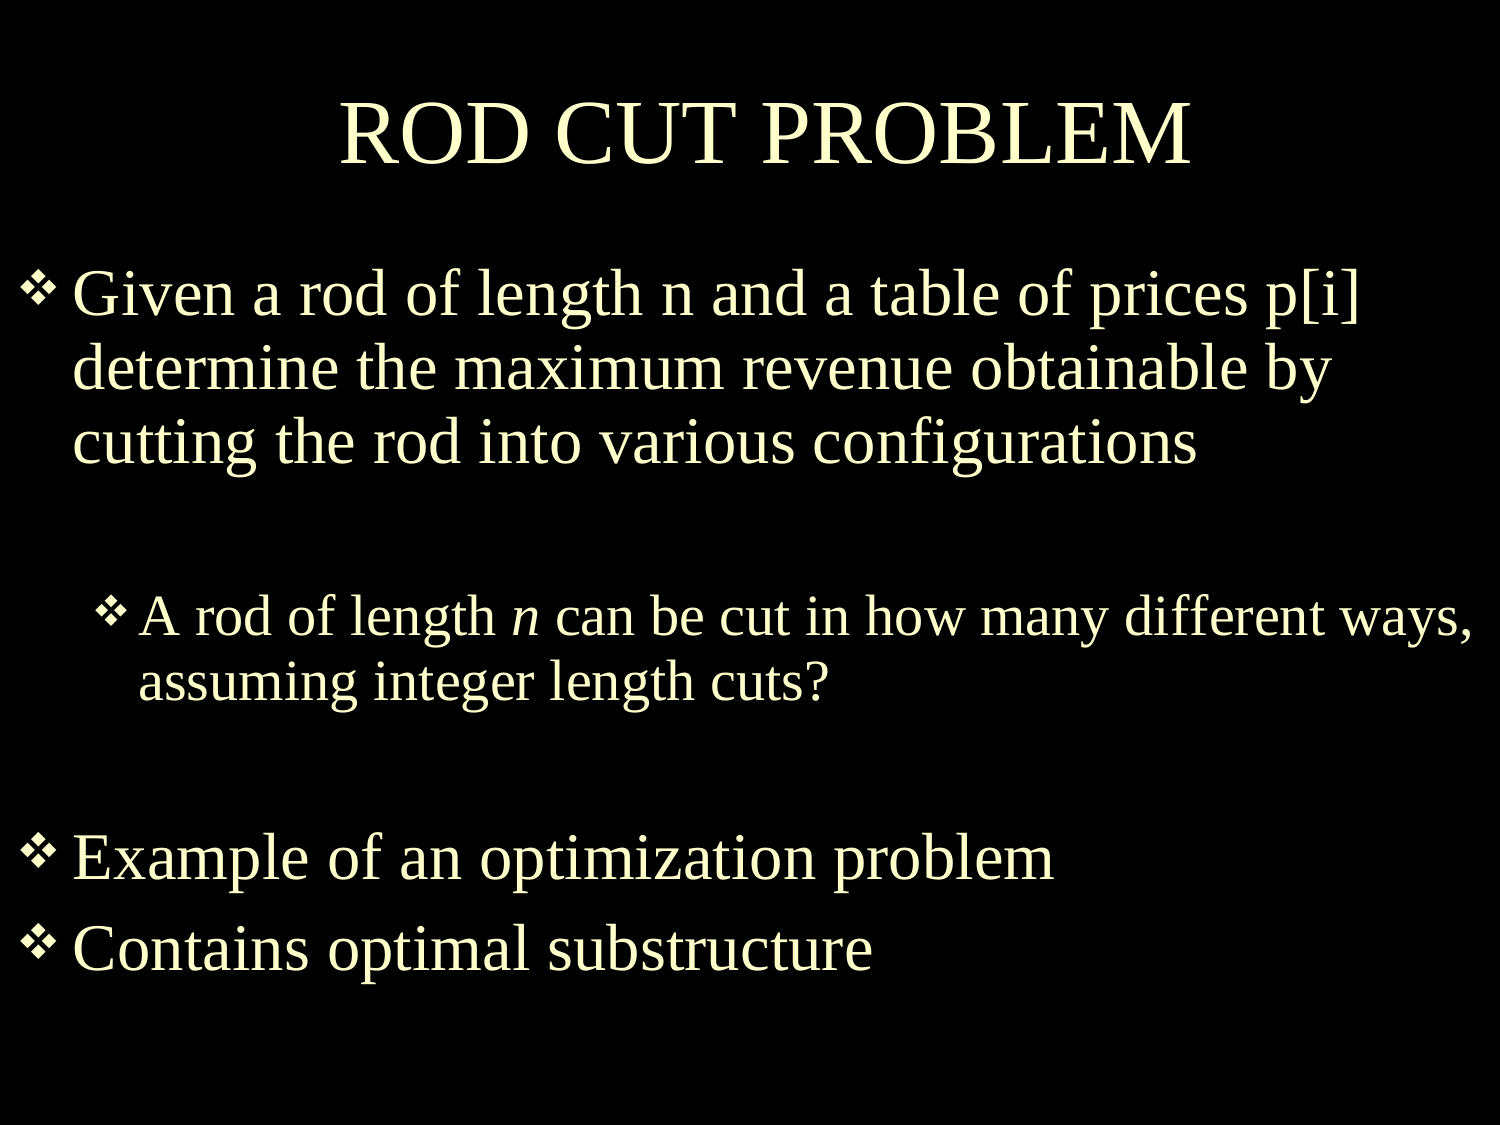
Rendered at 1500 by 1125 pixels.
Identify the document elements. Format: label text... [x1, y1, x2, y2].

list Given a rod of length n and a table of prices p[i] determine the maximum revenue obtainable by cutting the rod into various configurations A rod of length n can be cut in how many different ways, assuming integer length cuts? Example of an optimization problem Contains optimal substructure [16, 256, 1477, 985]
title ROD CUT PROBLEM [37, 37, 1496, 228]
